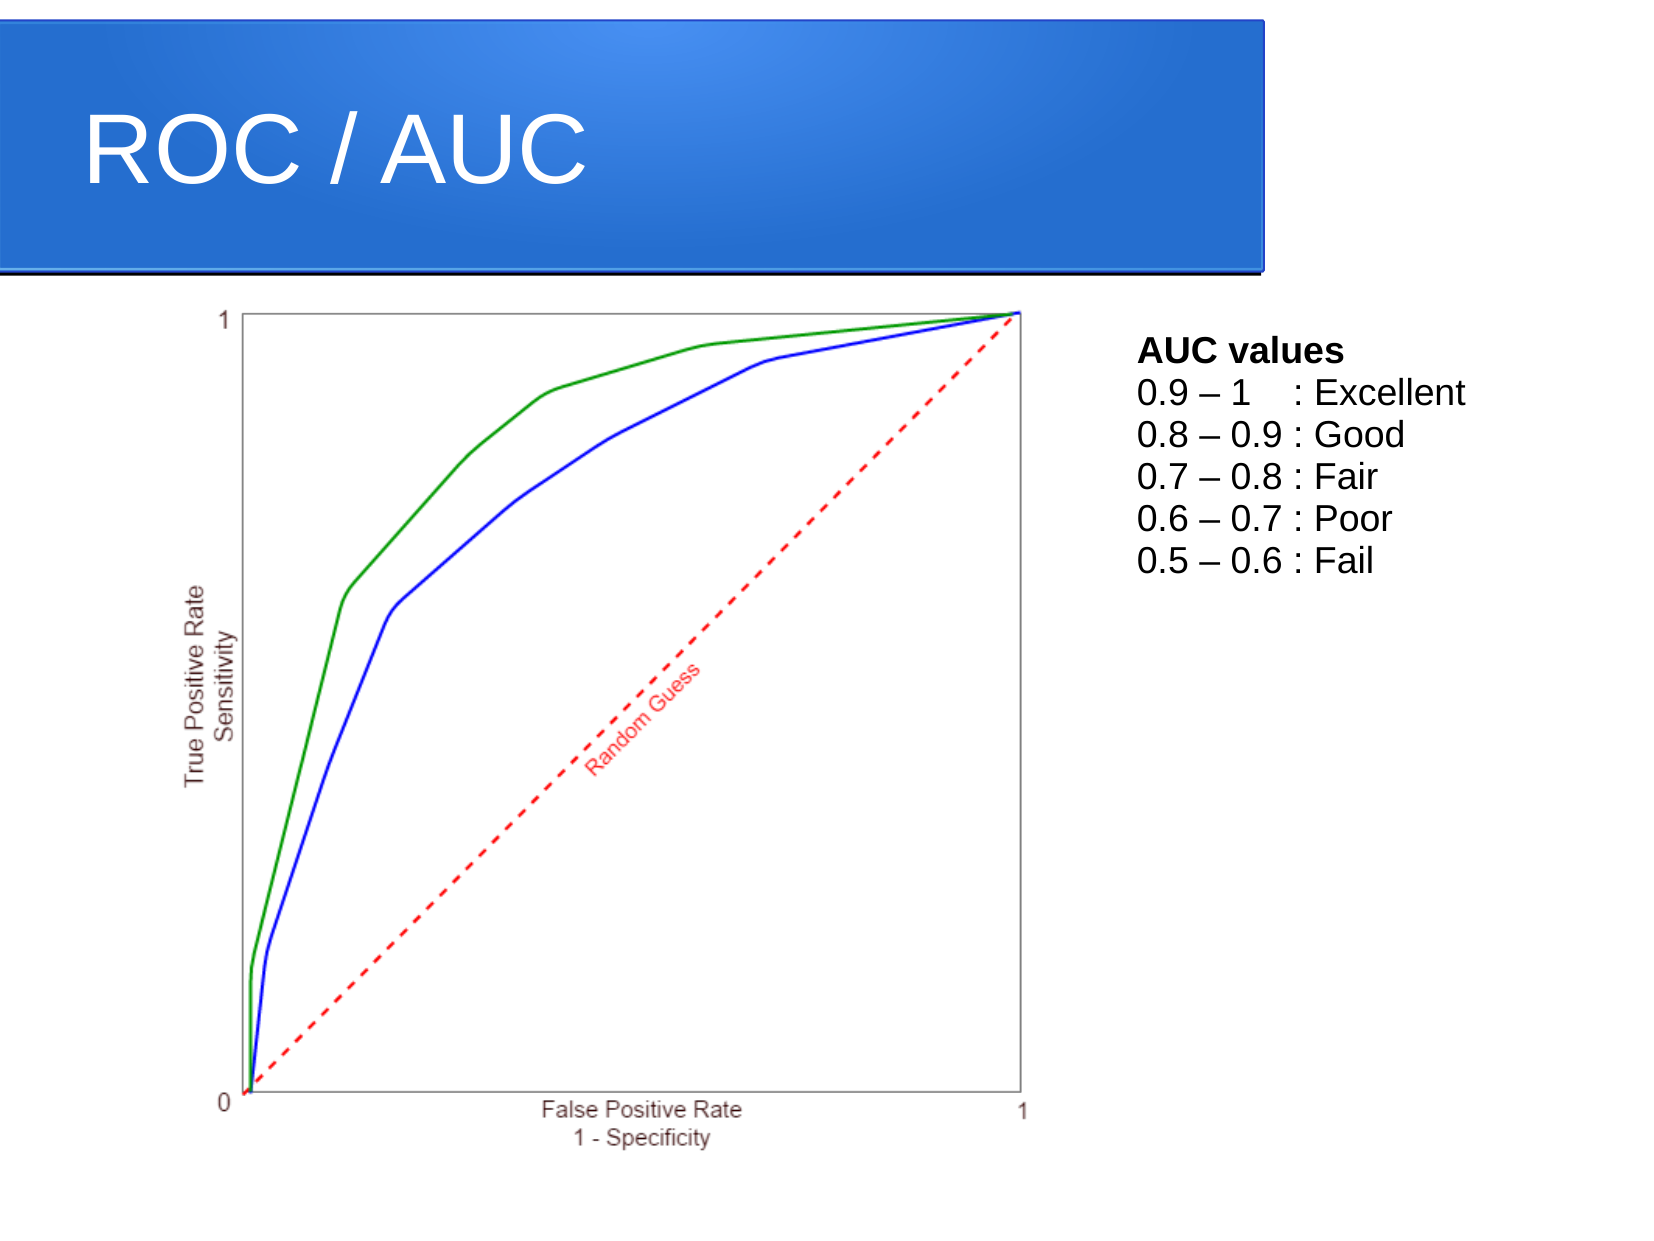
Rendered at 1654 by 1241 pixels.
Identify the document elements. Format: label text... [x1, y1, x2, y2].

title ROC / AUC [82, 47, 1235, 252]
text_box AUC values 0.9 – 1 : Excellent 0.8 – 0.9 : Good 0.7 – 0.8 : Fair 0.6 – 0.7 : Poor 0.5 – 0.6 : Fail [1122, 322, 1506, 591]
picture [177, 301, 1034, 1152]
